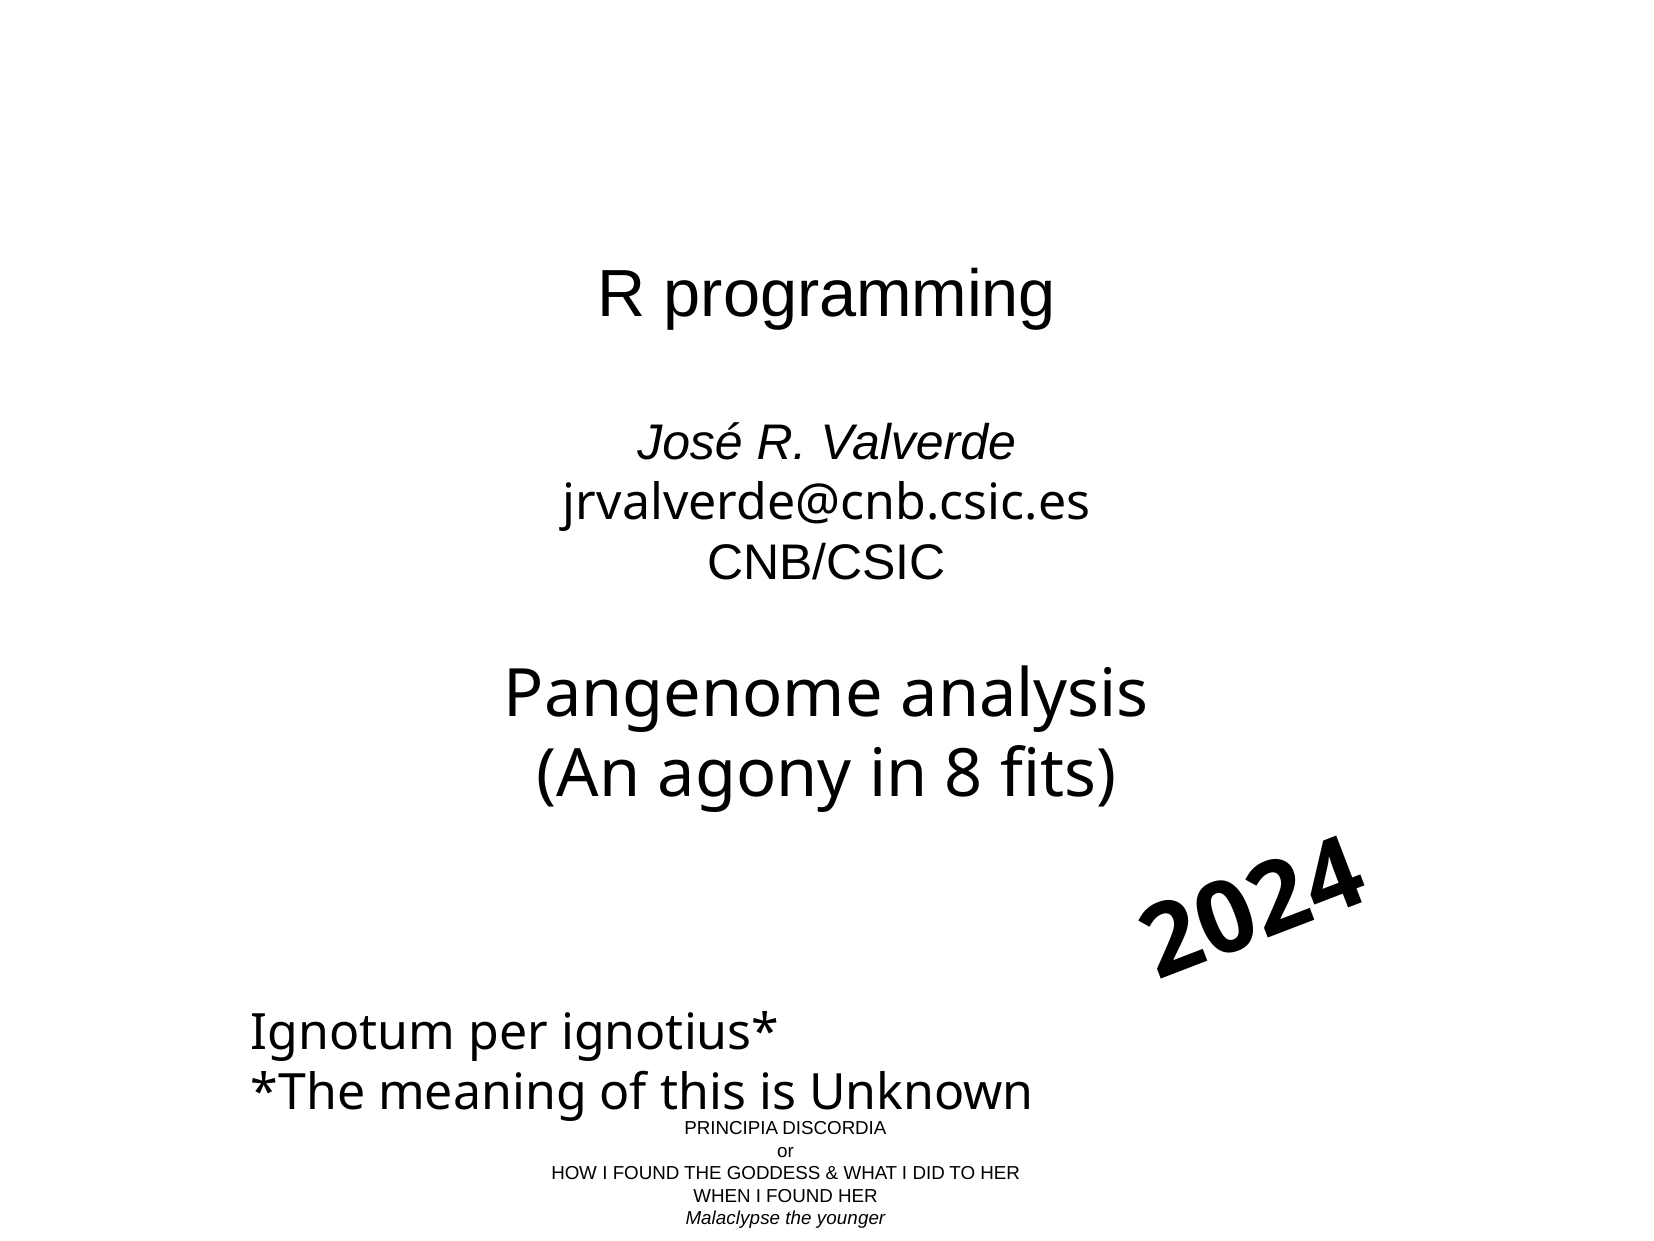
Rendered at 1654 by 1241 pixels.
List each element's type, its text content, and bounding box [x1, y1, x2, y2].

text_box PRINCIPIA DISCORDIA or HOW I FOUND THE GODDESS & WHAT I DID TO HER WHEN I FOUND HER Malaclypse the younger [513, 1108, 1057, 1229]
text_box Ignotum per ignotius* *The meaning of this is Unknown [236, 992, 1063, 1174]
text_box 2024 [1105, 775, 1434, 994]
text_box R programming José R. Valverde jrvalverde@cnb.csic.es CNB/CSIC Pangenome analysis (An agony in 8 fits) [82, 49, 1571, 1010]
